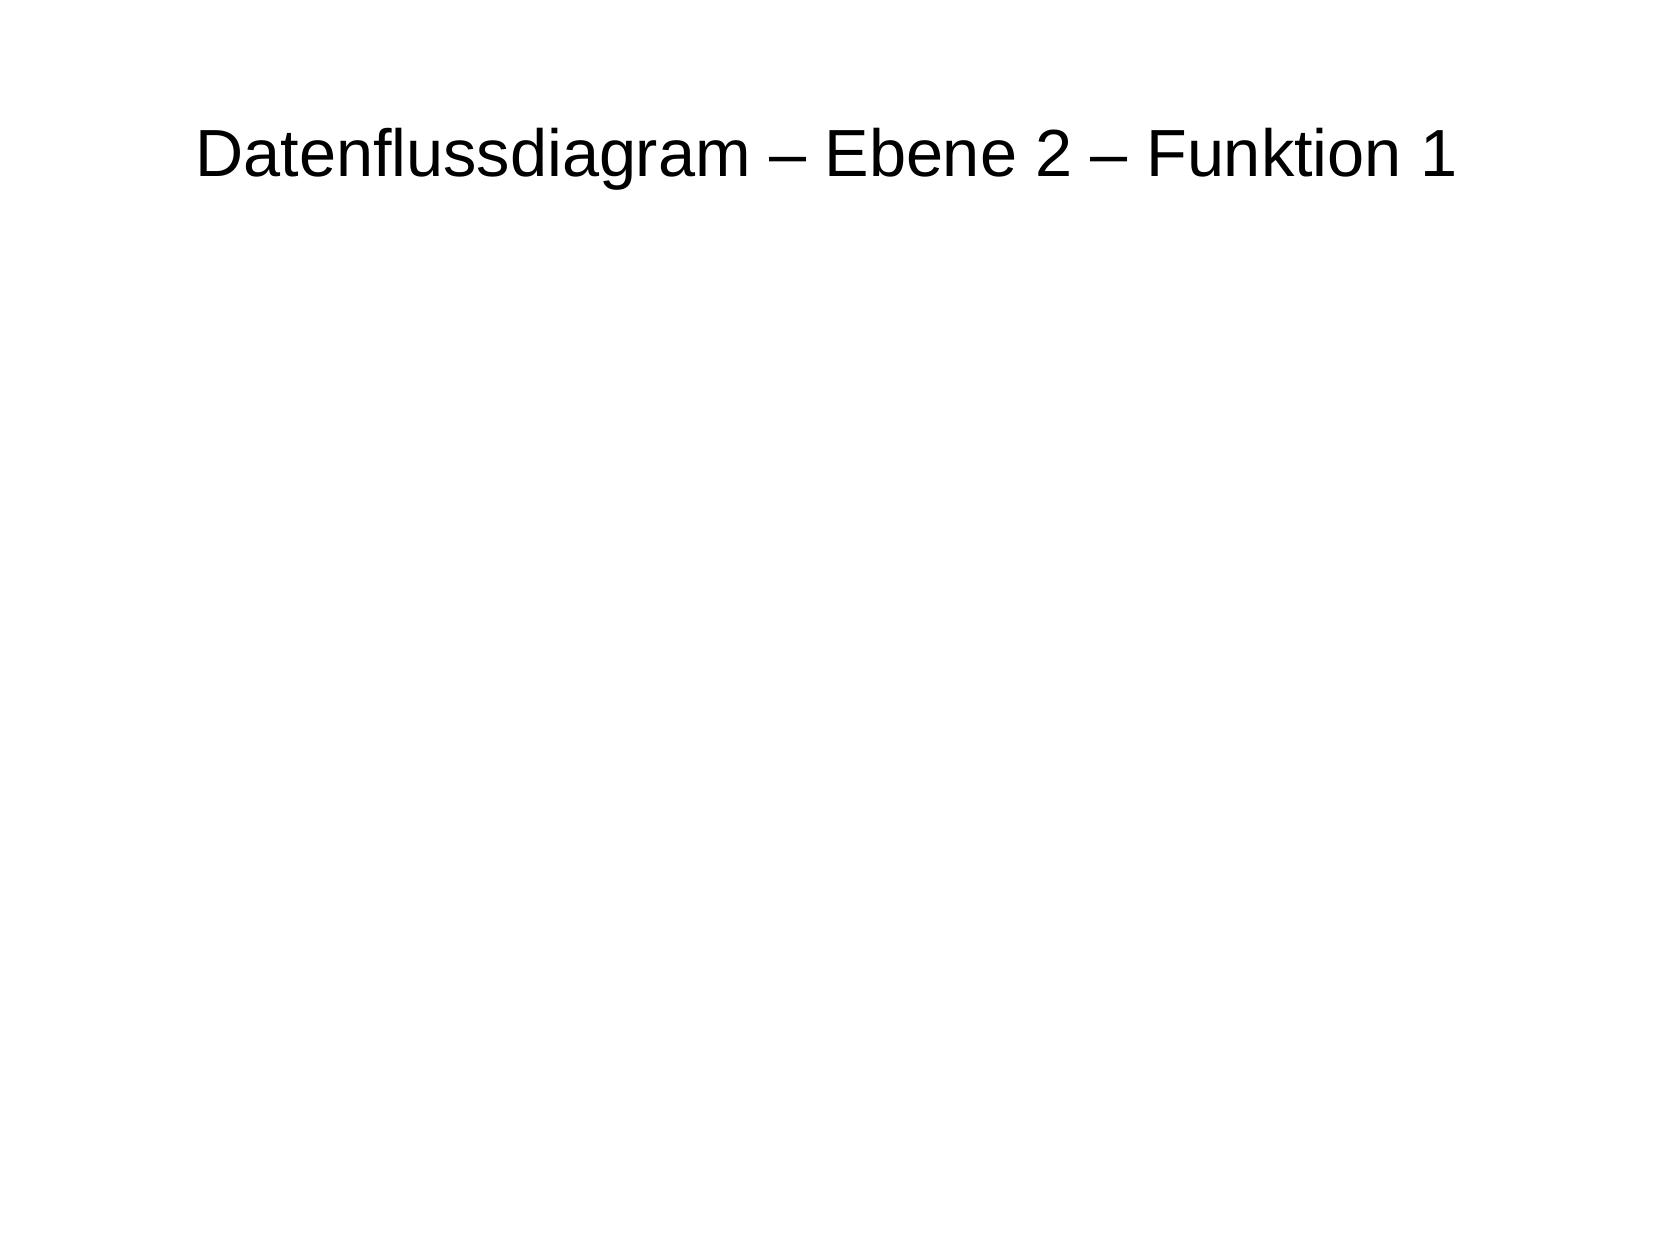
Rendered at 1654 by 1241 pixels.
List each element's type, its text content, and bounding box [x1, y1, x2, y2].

title Datenflussdiagram – Ebene 2 – Funktion 1 [82, 49, 1571, 257]
